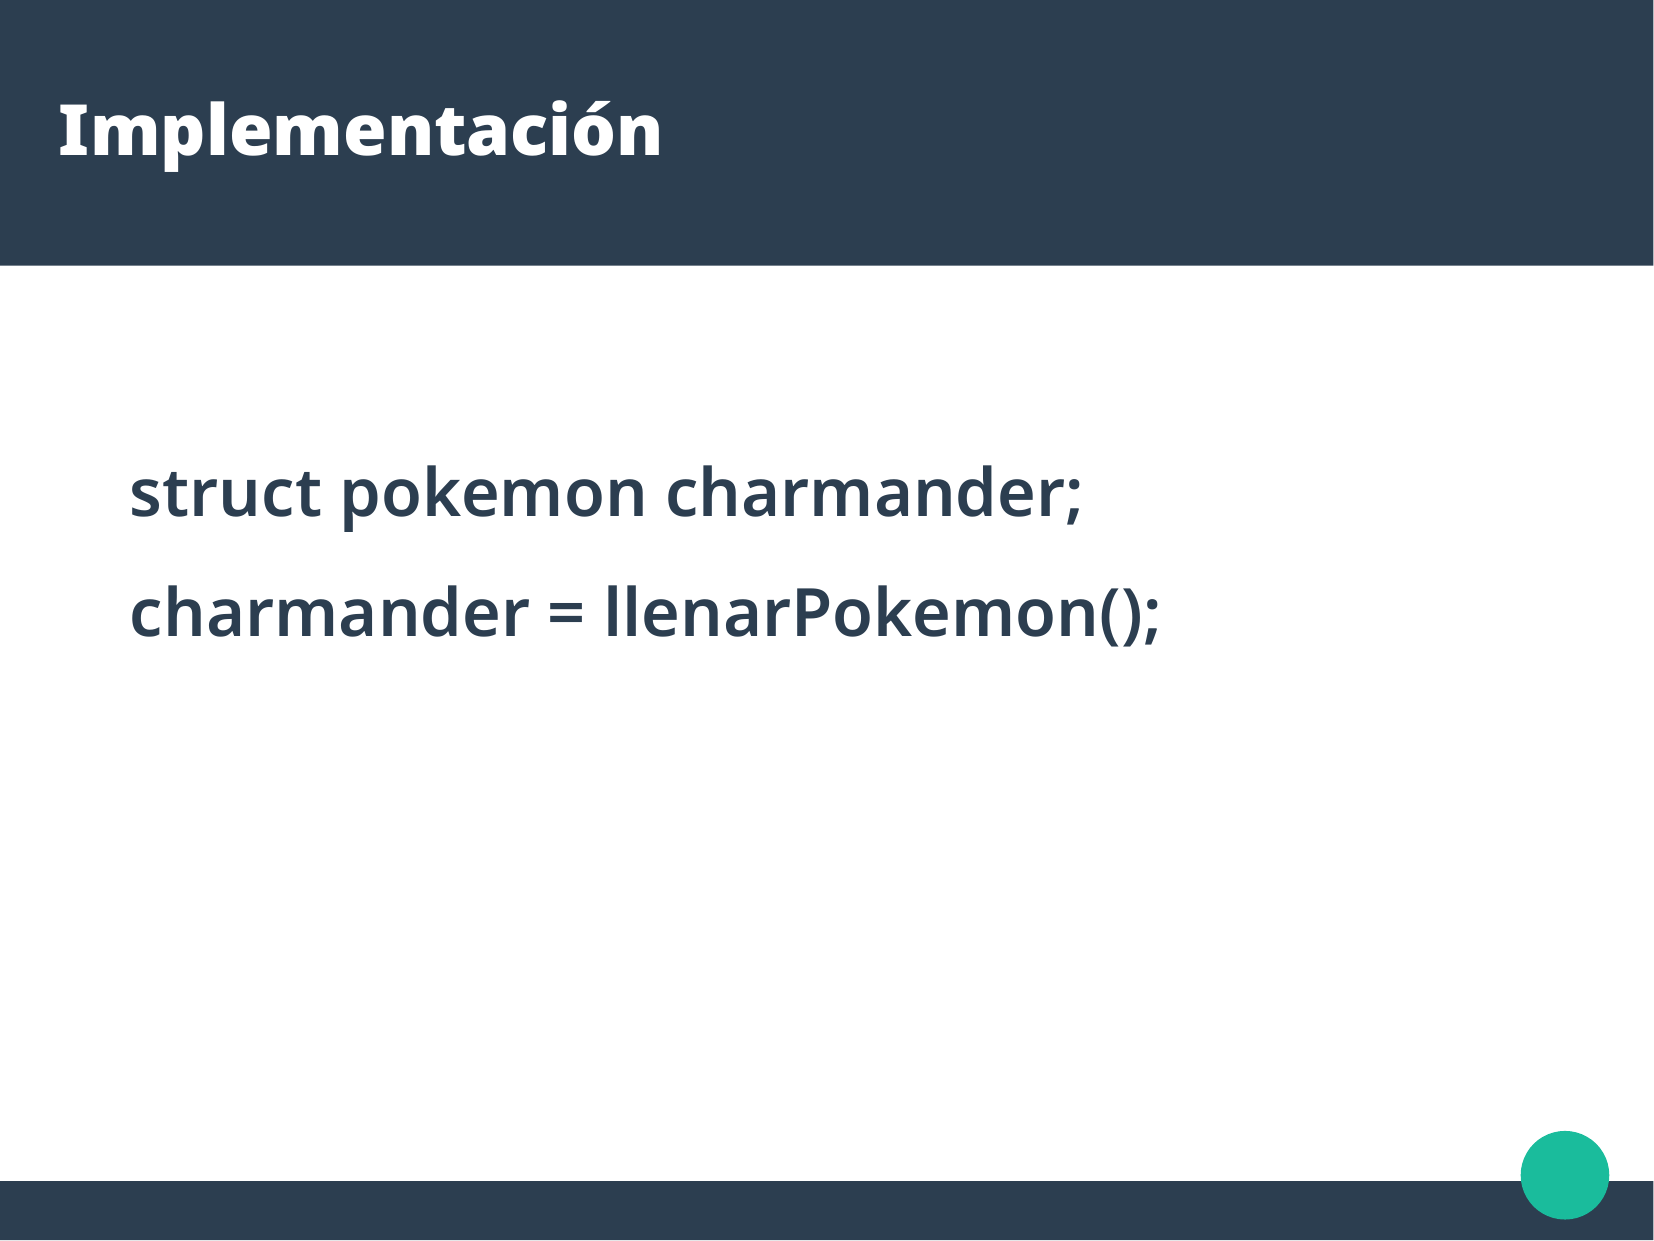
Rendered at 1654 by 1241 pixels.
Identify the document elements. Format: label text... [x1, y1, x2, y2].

list struct pokemon charmander; charmander = llenarPokemon(); [59, 324, 1595, 1152]
title Implementación [59, 49, 1595, 207]
